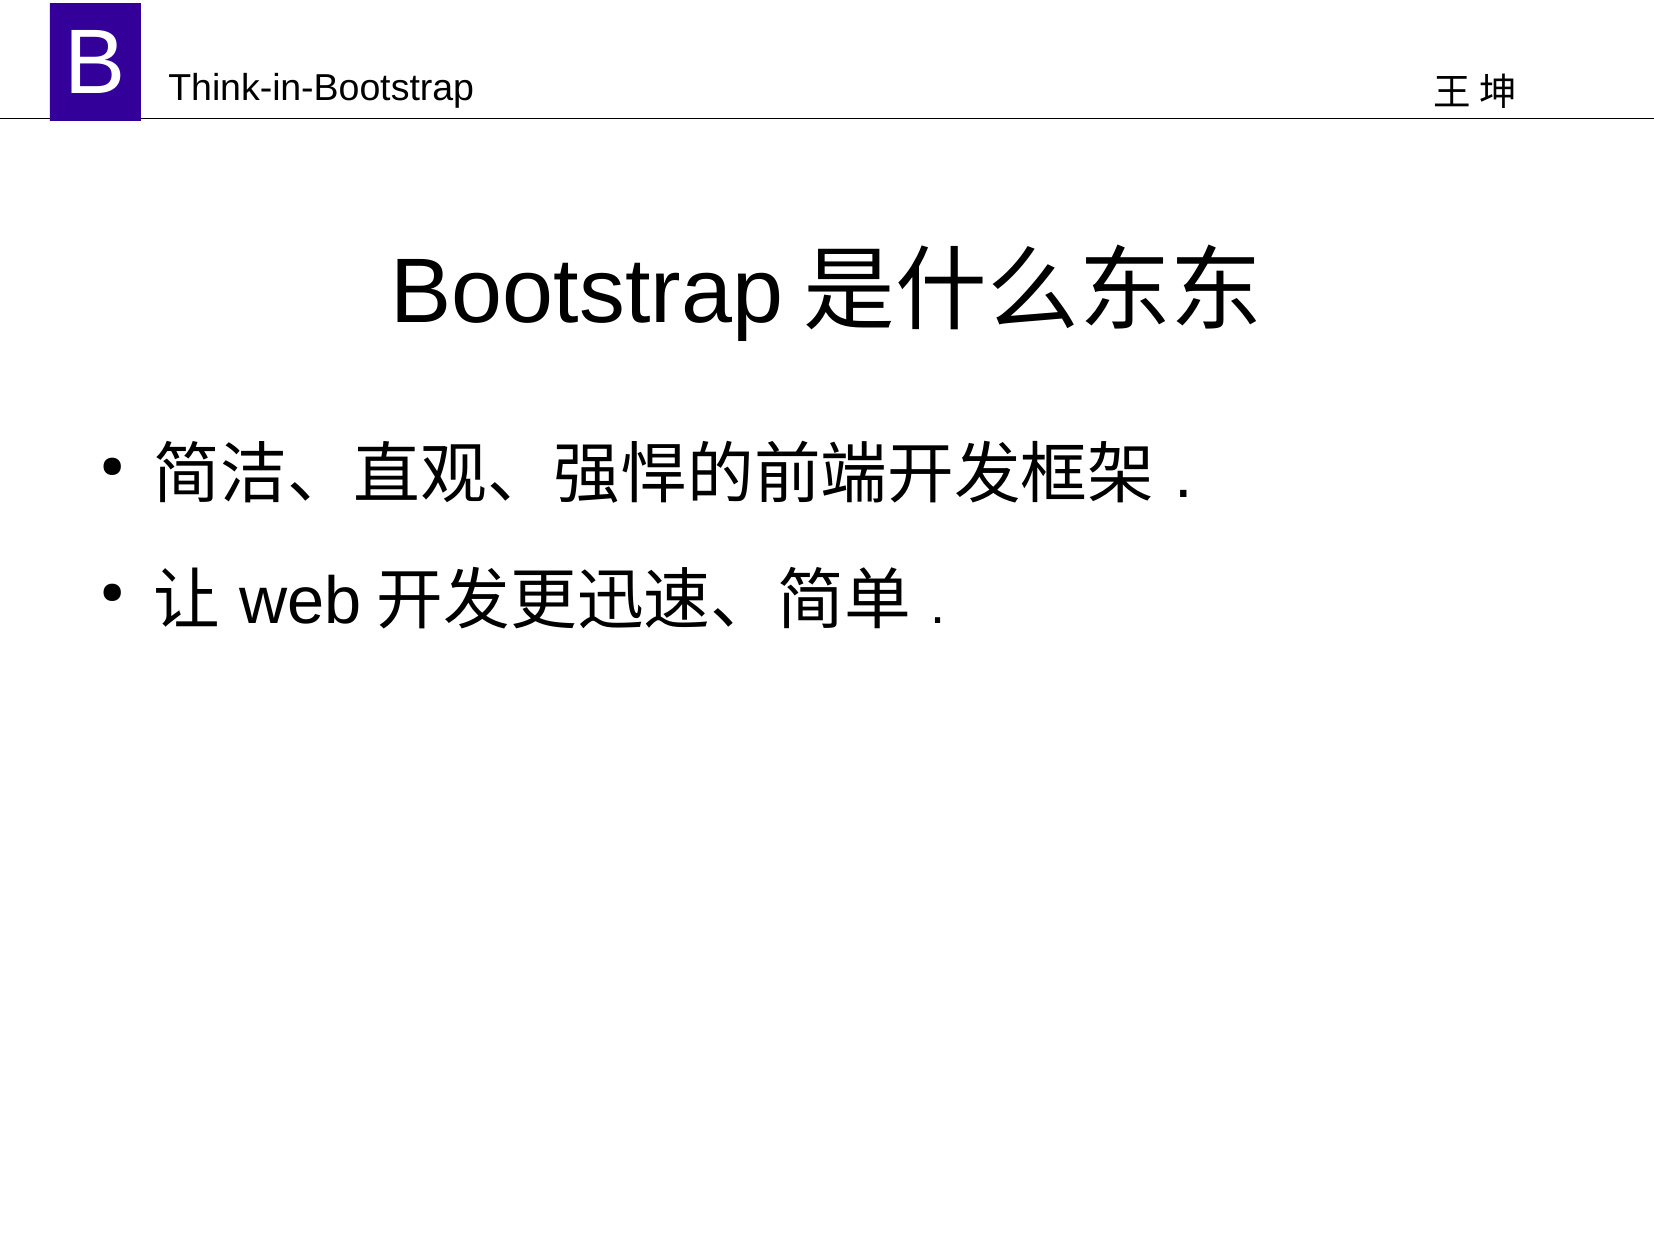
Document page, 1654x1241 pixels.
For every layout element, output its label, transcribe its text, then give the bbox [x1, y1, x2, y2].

text_box Think-in-Bootstrap [153, 59, 489, 116]
text_box 王 坤 [1418, 54, 1548, 119]
title Bootstrap是什么东东 [82, 179, 1571, 387]
list 简洁、直观、强悍的前端开发框架. 让web开发更迅速、简单. [82, 420, 1571, 1140]
text_box B [49, 3, 141, 121]
